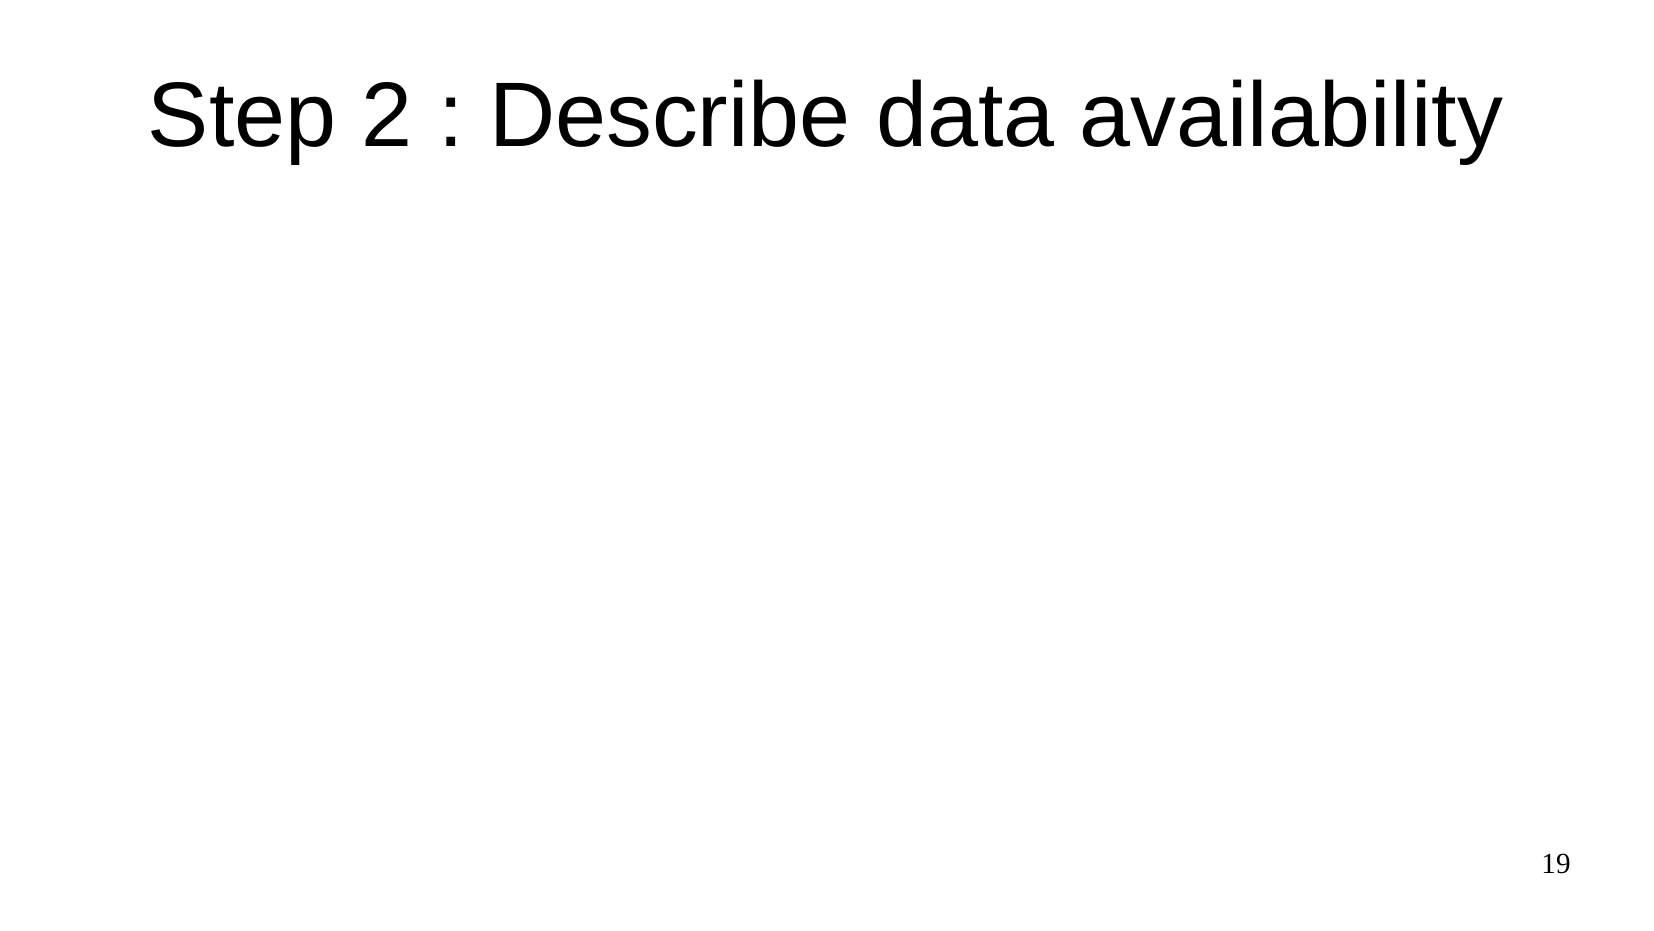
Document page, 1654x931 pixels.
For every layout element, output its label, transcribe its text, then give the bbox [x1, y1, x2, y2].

title Step 2 : Describe data availability [82, 37, 1571, 193]
